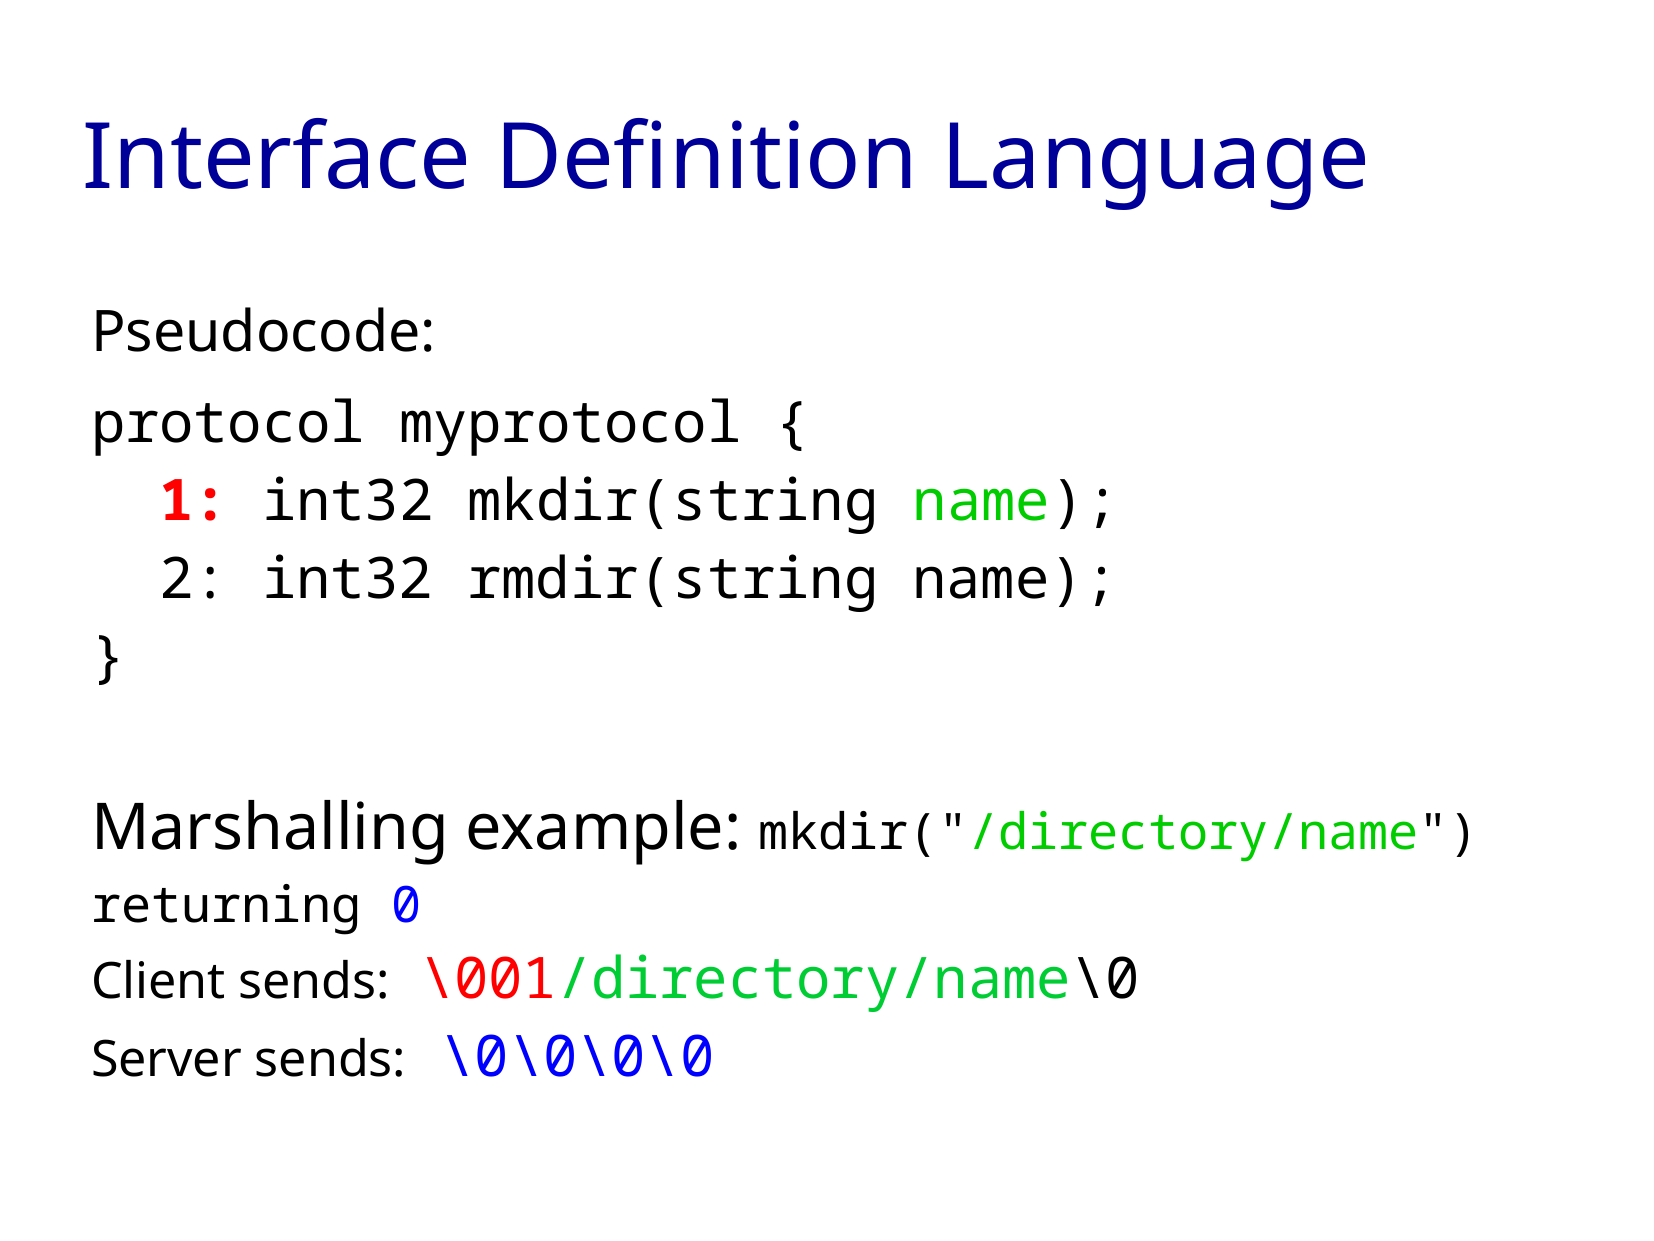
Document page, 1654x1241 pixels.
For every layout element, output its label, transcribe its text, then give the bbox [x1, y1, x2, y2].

title Interface Definition Language [82, 49, 1571, 257]
list Pseudocode: protocol myprotocol { 1: int32 mkdir(string name); 2: int32 rmdir(string name); } Marshalling example: mkdir("/directory/name") returning 0 Client sends: \001/directory/name\0 Server sends: \0\0\0\0 [60, 290, 1571, 1096]
